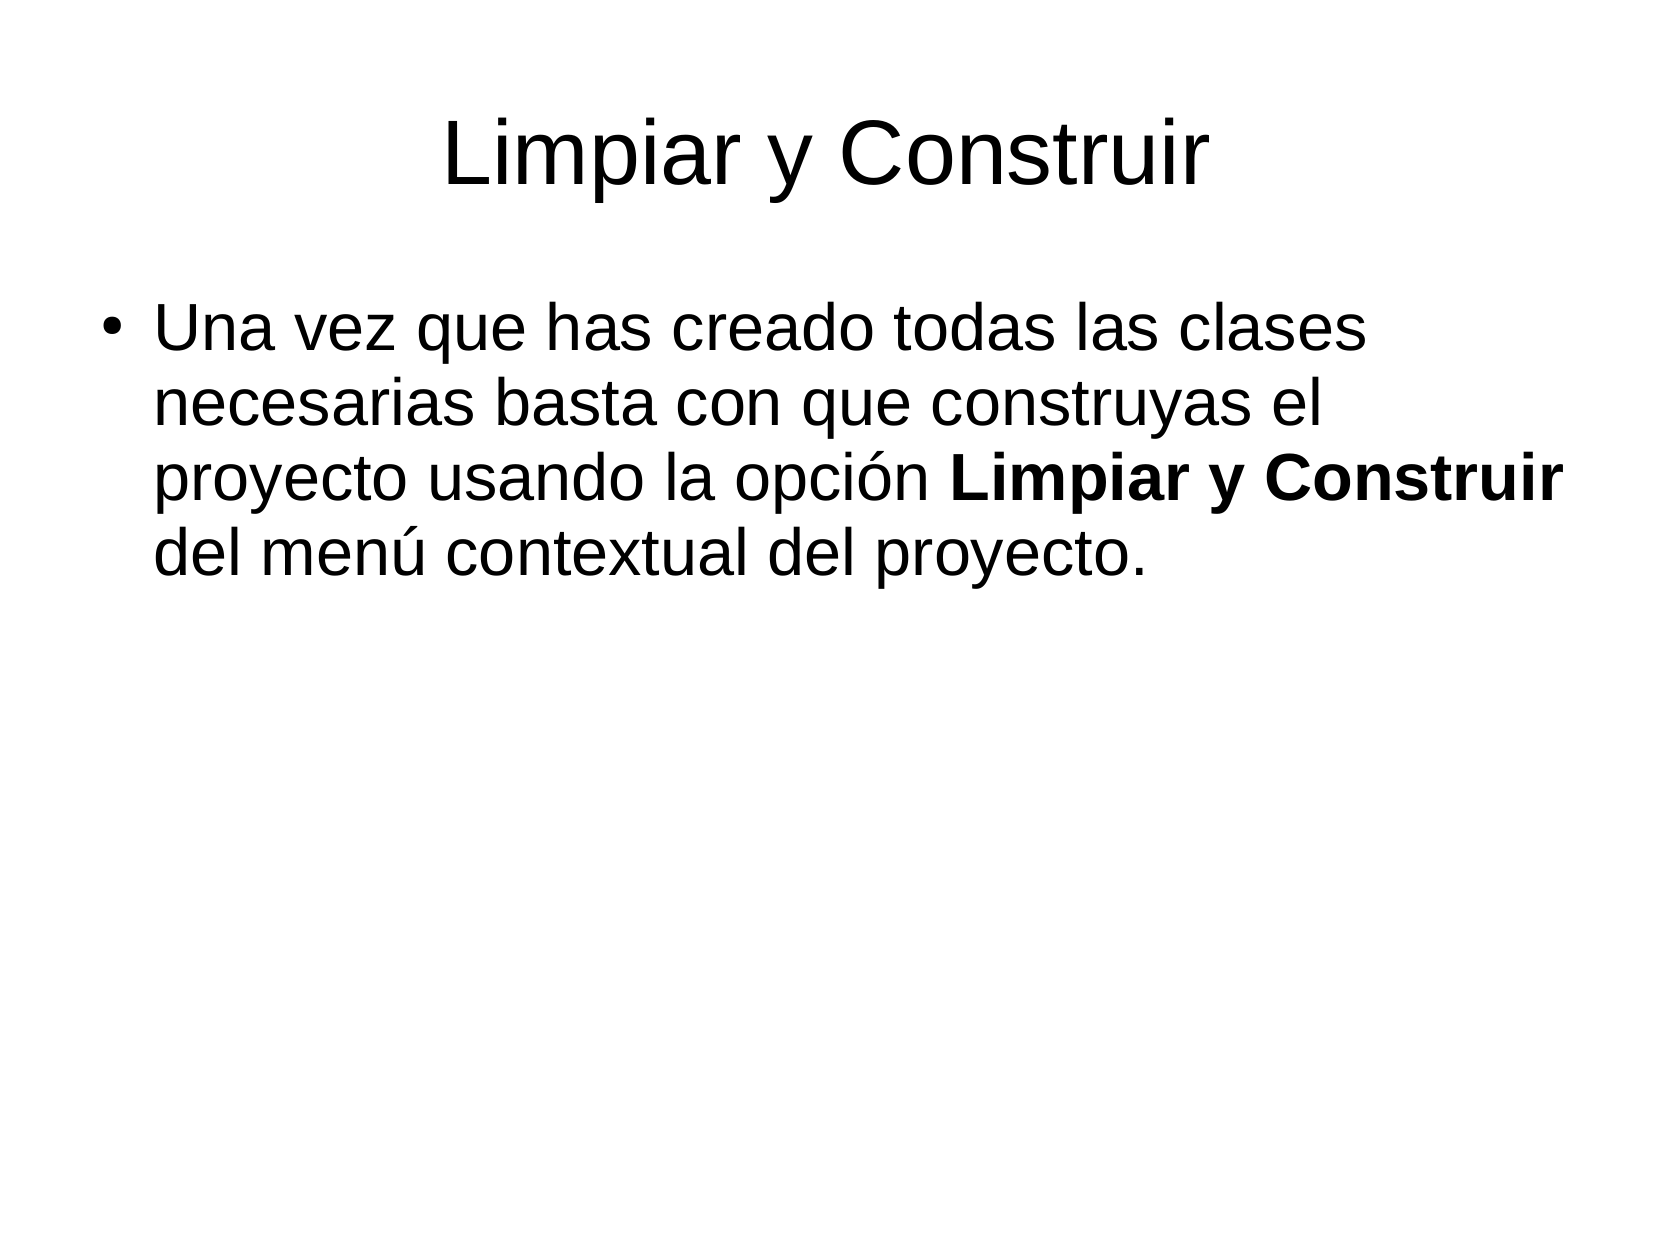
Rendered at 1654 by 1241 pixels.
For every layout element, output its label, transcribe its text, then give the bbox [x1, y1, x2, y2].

title Limpiar y Construir [82, 56, 1571, 250]
list Una vez que has creado todas las clases necesarias basta con que construyas el proyecto usando la opción Limpiar y Construir del menú contextual del proyecto. [82, 290, 1571, 1109]
